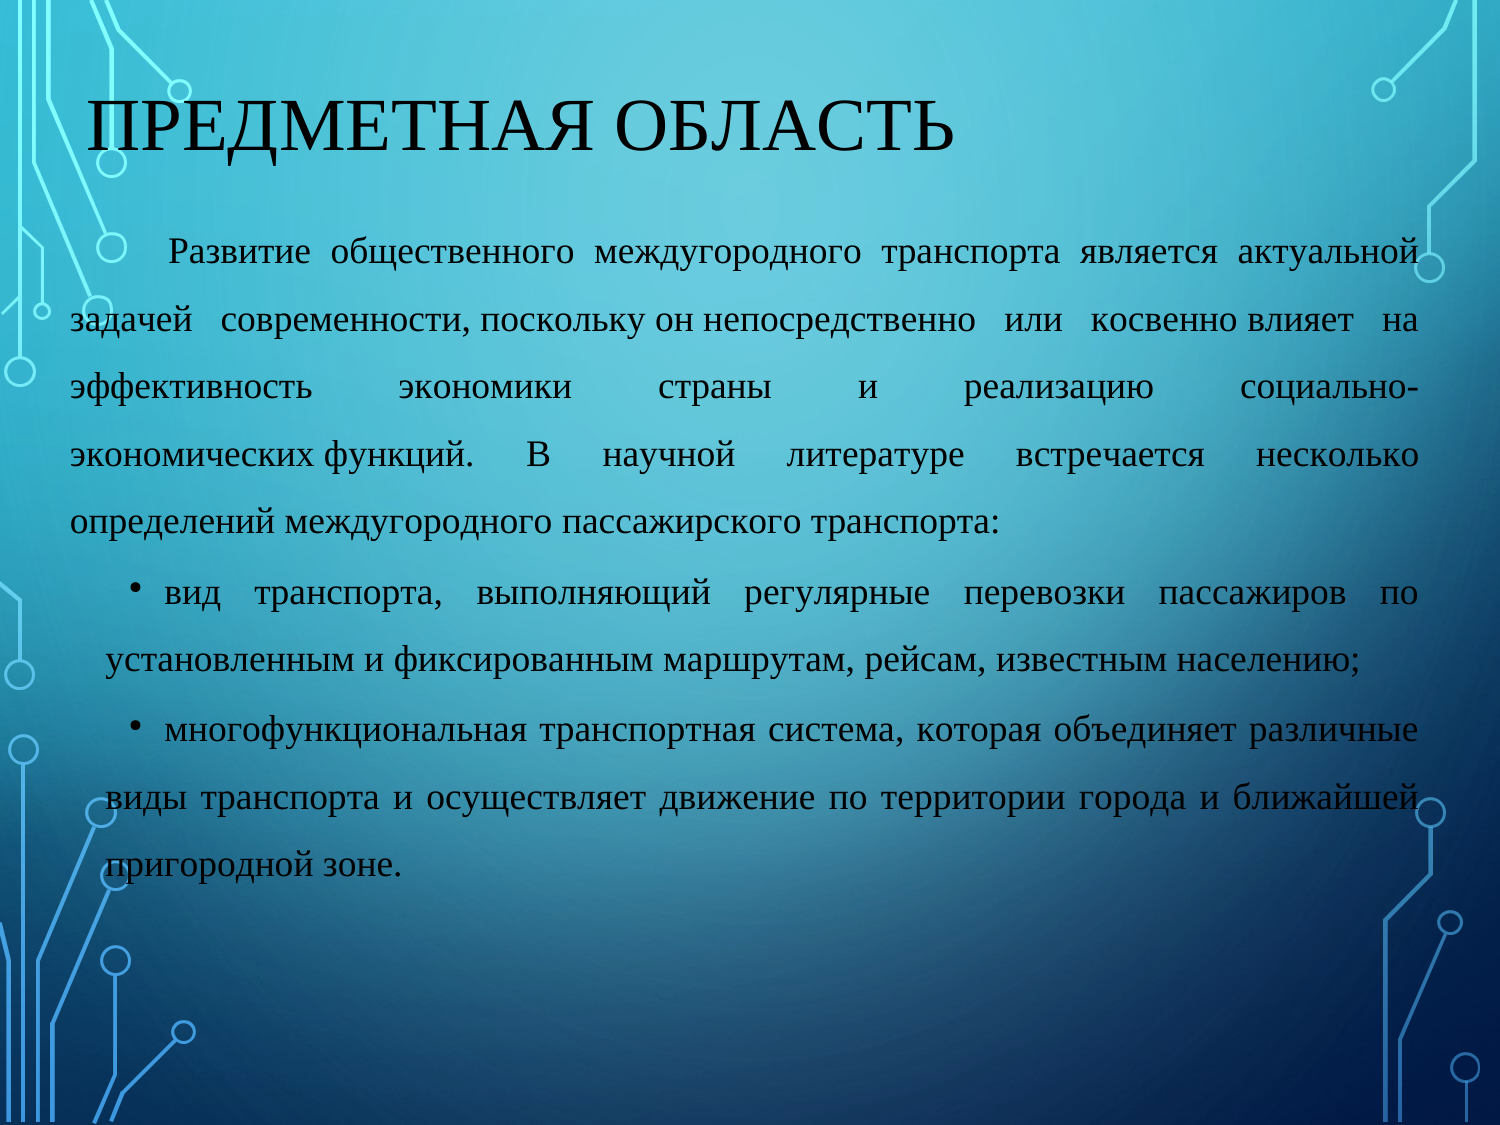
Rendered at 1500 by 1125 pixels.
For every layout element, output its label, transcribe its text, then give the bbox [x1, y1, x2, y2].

text_box Развитие общественного междугородного транспорта является актуальной задачей современности, поскольку он непосредственно или косвенно влияет на эффективность экономики страны и реализацию социально-экономических функций. В научной литературе встречается несколько определений междугородного пассажирского транспорта: вид транспорта, выполняющий регулярные перевозки пассажиров по установленным и фиксированным маршрутам, рейсам, известным населению; многофункциональная транспортная система, которая объединяет различные виды транспорта и осуществляет движение по территории города и ближайшей пригородной зоне. [55, 196, 1436, 963]
text_box ПРЕДМЕТНАЯ ОБЛАСТЬ [71, 4, 1211, 196]
picture [0, 0, 1500, 1125]
